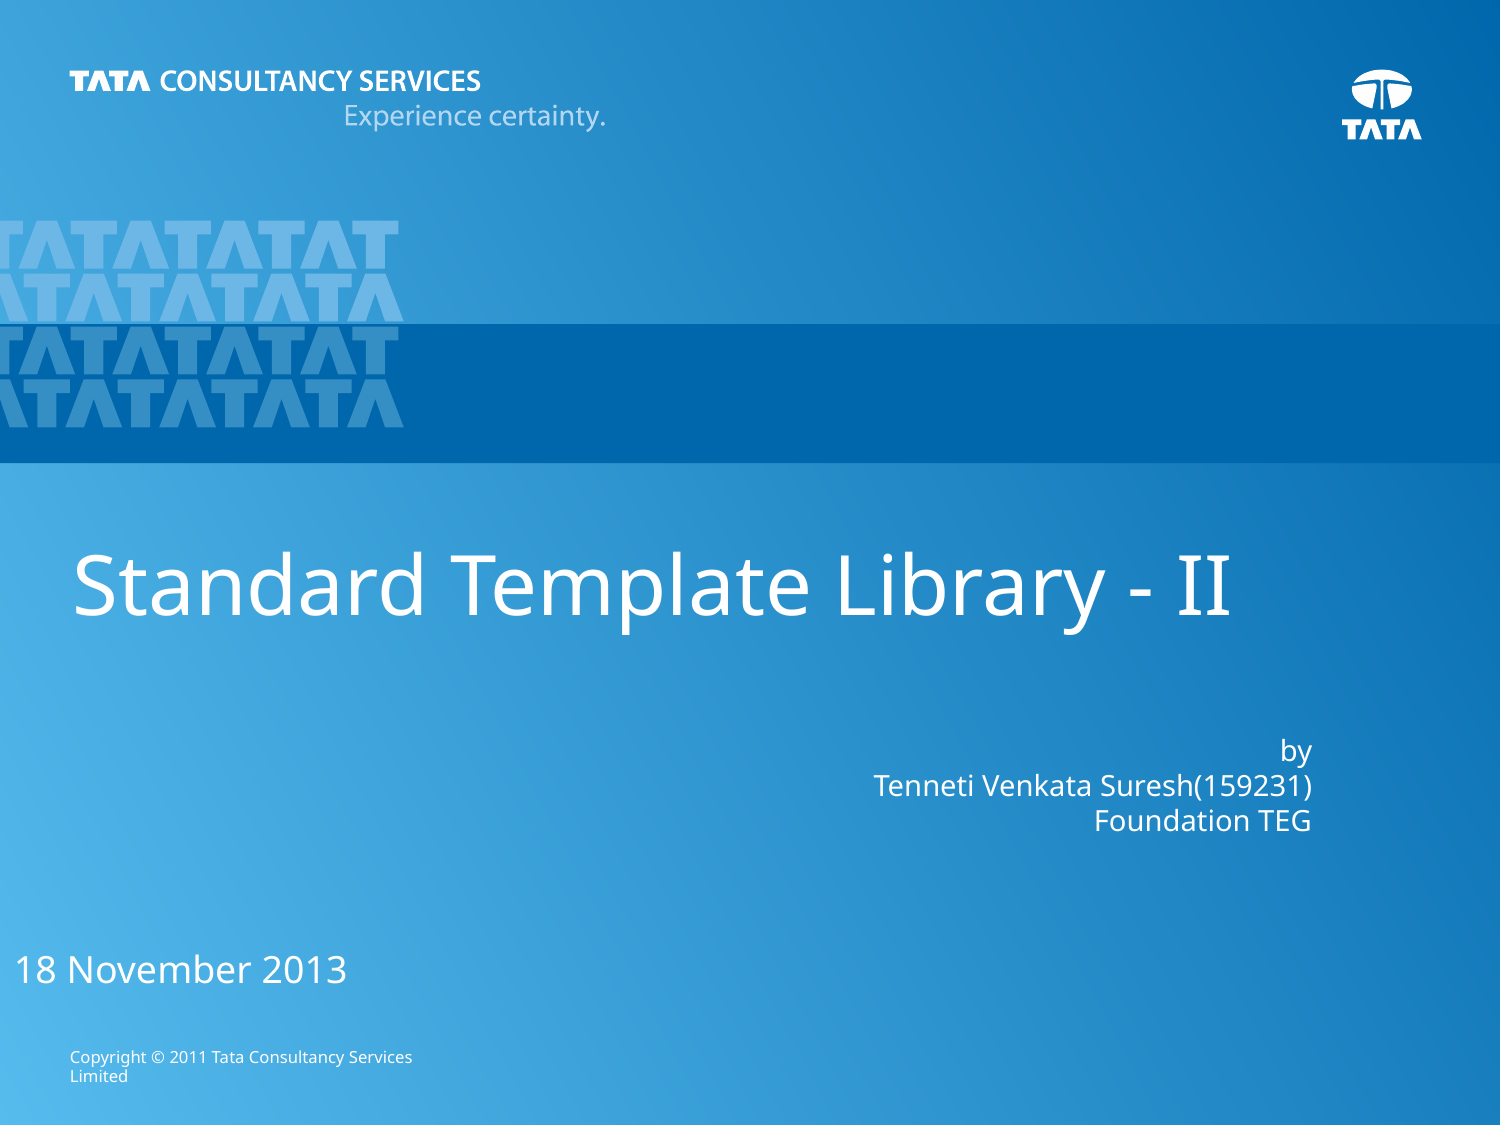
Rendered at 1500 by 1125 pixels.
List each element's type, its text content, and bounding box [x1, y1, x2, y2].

text_box 18 November 2013 [14, 945, 349, 997]
title Standard Template Library - II [58, 525, 1334, 625]
subtitle by Tenneti Venkata Suresh(159231) Foundation TEG [50, 725, 1328, 851]
